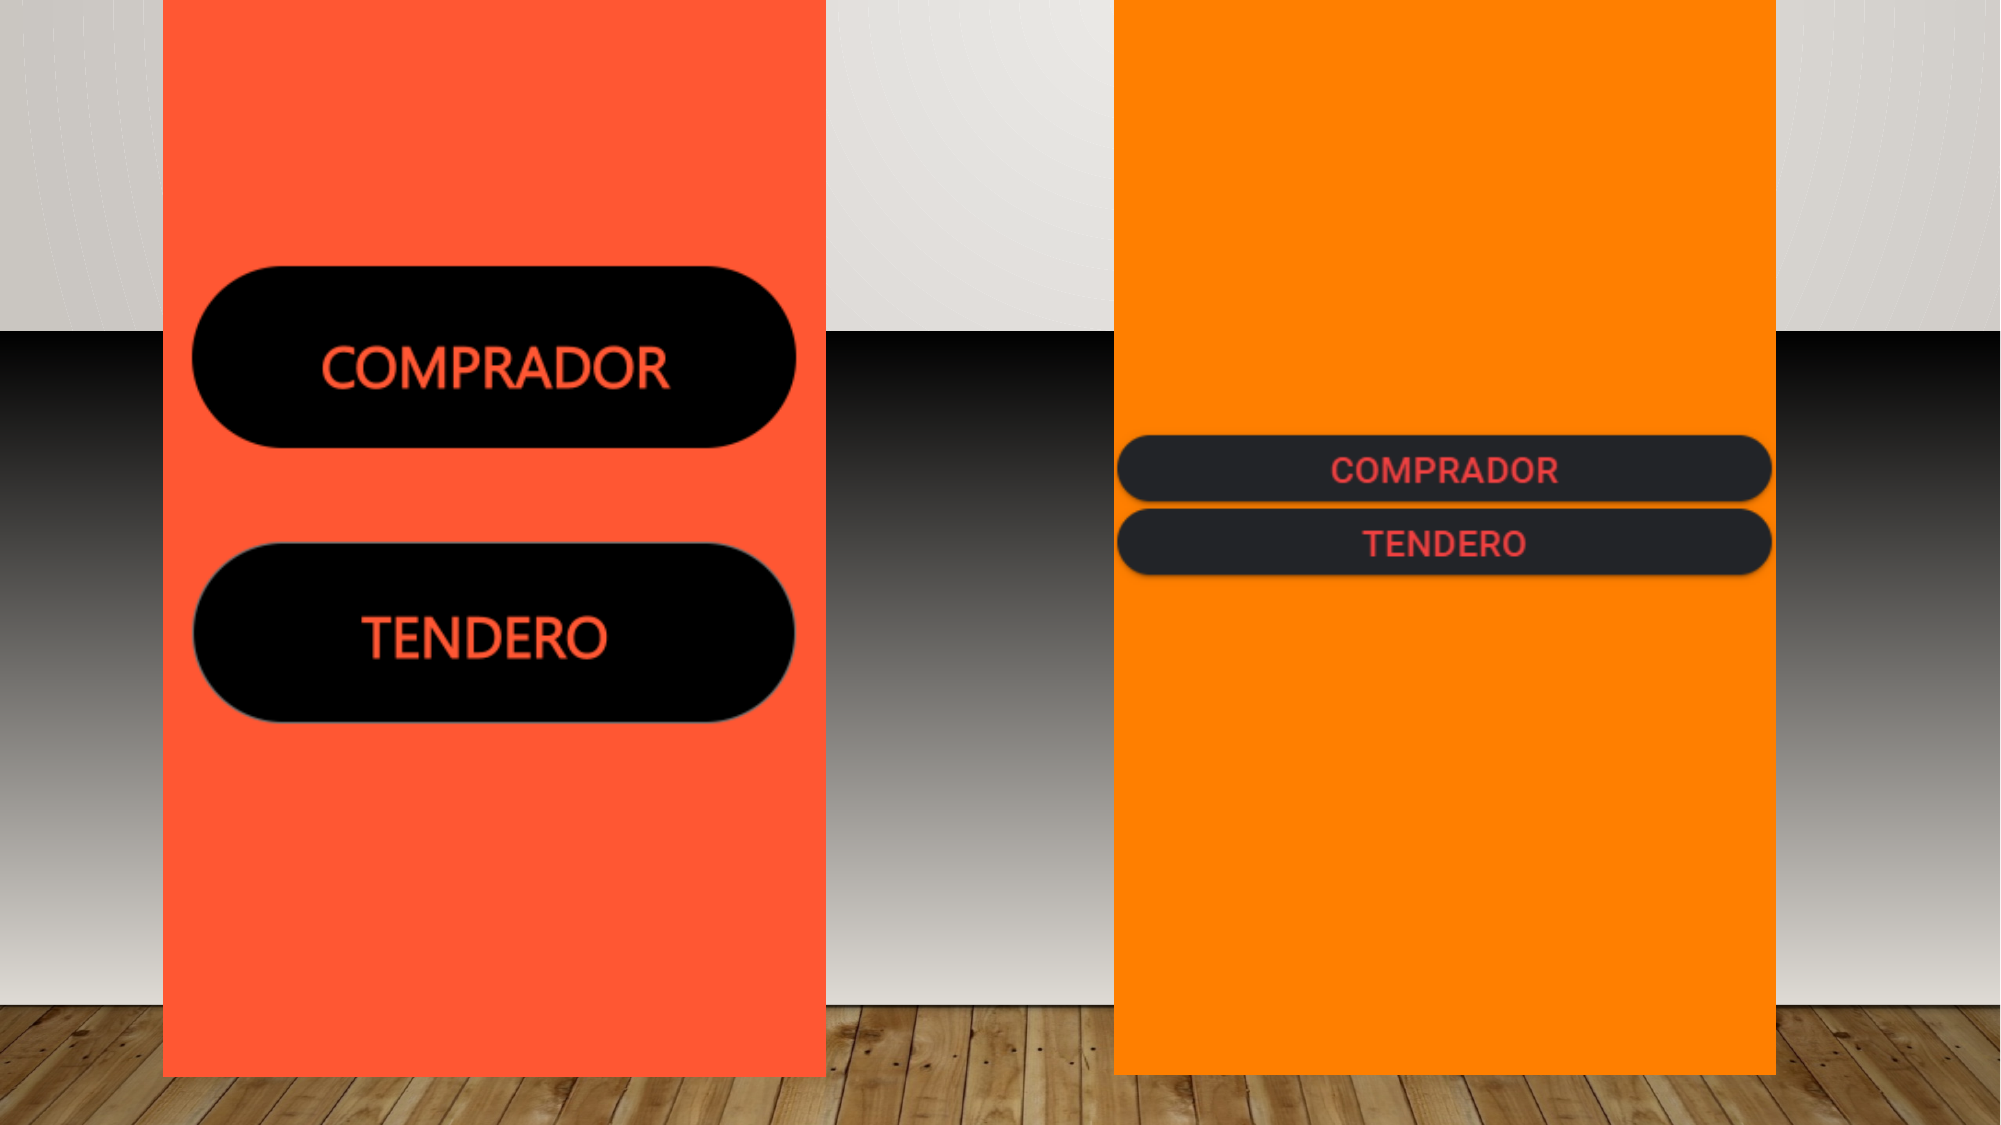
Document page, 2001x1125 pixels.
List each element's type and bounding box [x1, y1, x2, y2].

picture [163, 0, 826, 1077]
picture [1114, 0, 1776, 1076]
